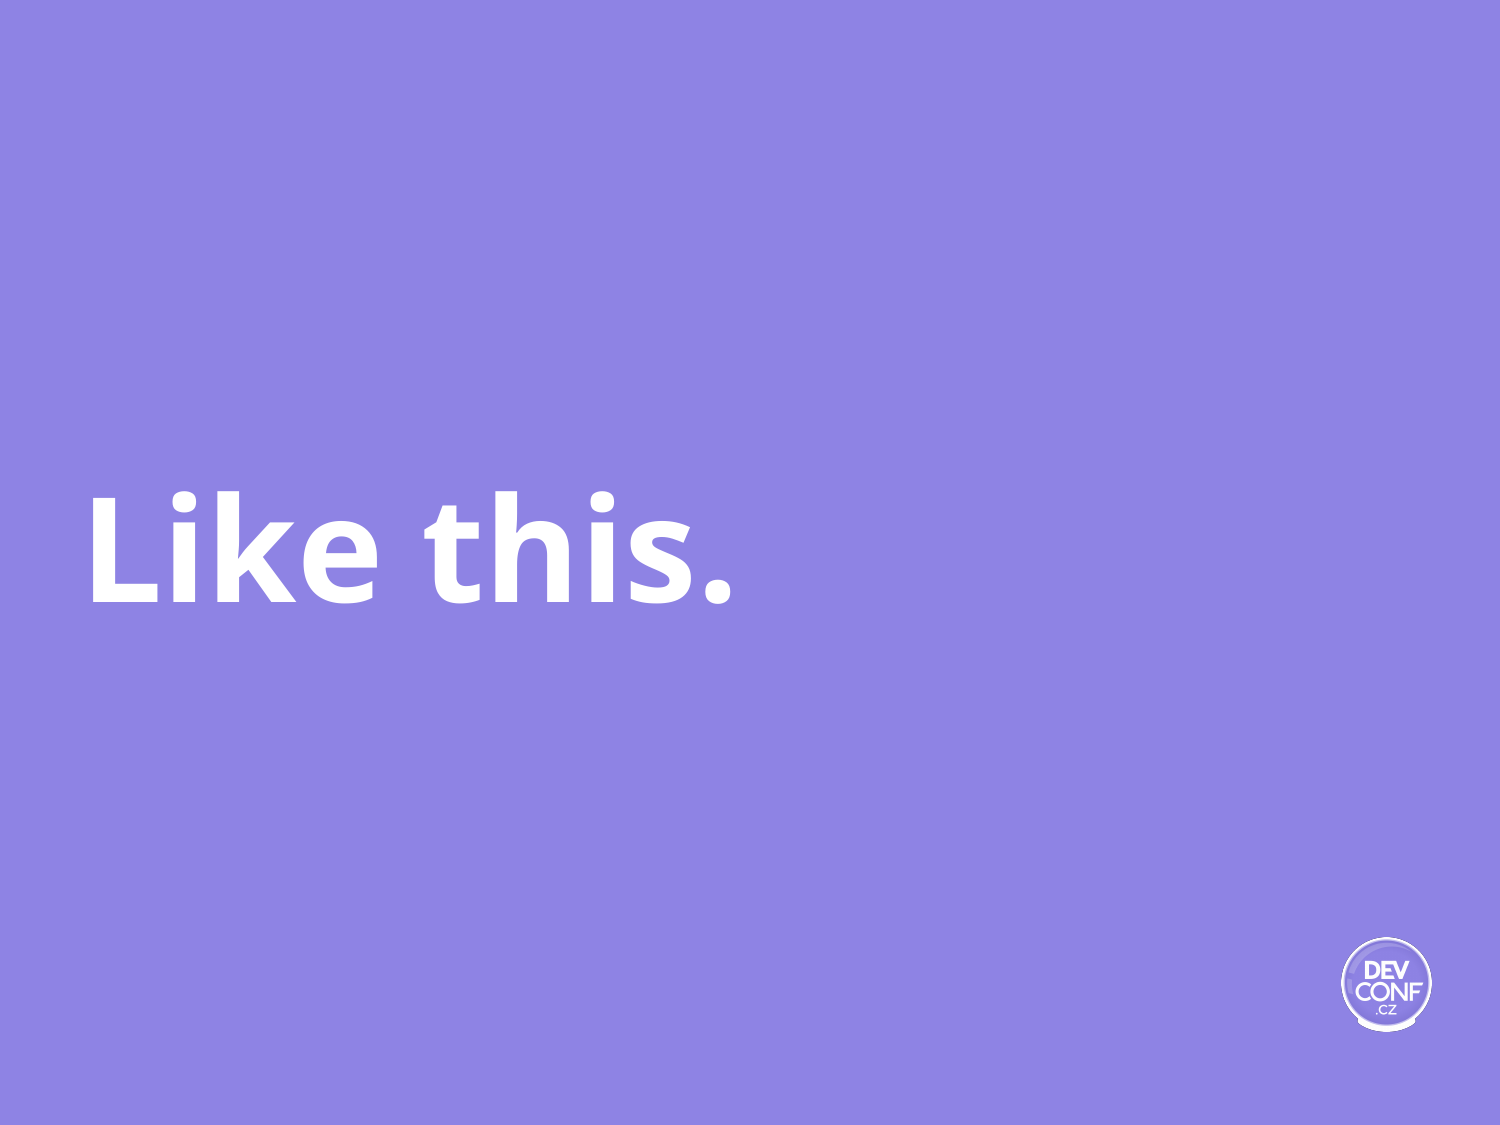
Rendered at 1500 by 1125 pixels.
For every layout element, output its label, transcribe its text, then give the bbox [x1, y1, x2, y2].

picture [1341, 937, 1432, 1032]
title Like this. [80, 98, 1125, 994]
